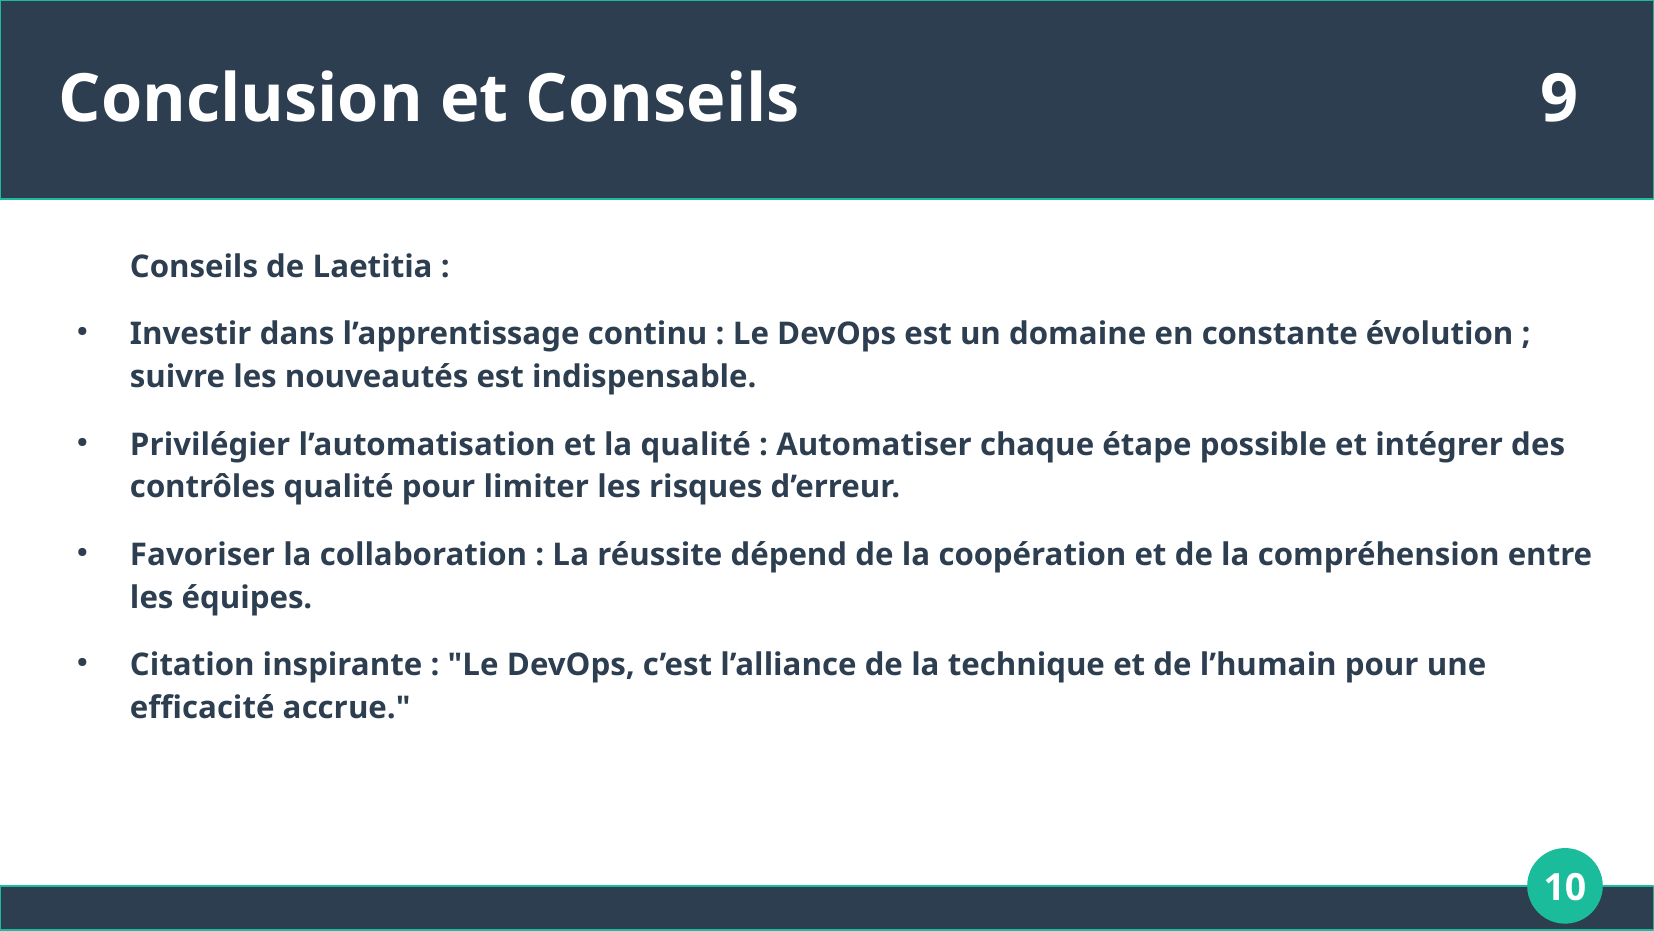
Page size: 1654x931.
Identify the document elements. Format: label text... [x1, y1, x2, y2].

title Conclusion et Conseils 9 [59, 37, 1595, 155]
list Conseils de Laetitia : Investir dans l’apprentissage continu : Le DevOps est un domaine en constante évolution ; suivre les nouveautés est indispensable. Privilégier l’automatisation et la qualité : Automatiser chaque étape possible et intégrer des contrôles qualité pour limiter les risques d’erreur. Favoriser la collaboration : La réussite dépend de la coopération et de la compréhension entre les équipes. Citation inspirante : "Le DevOps, c’est l’alliance de la technique et de l’humain pour une efficacité accrue." [59, 243, 1595, 864]
